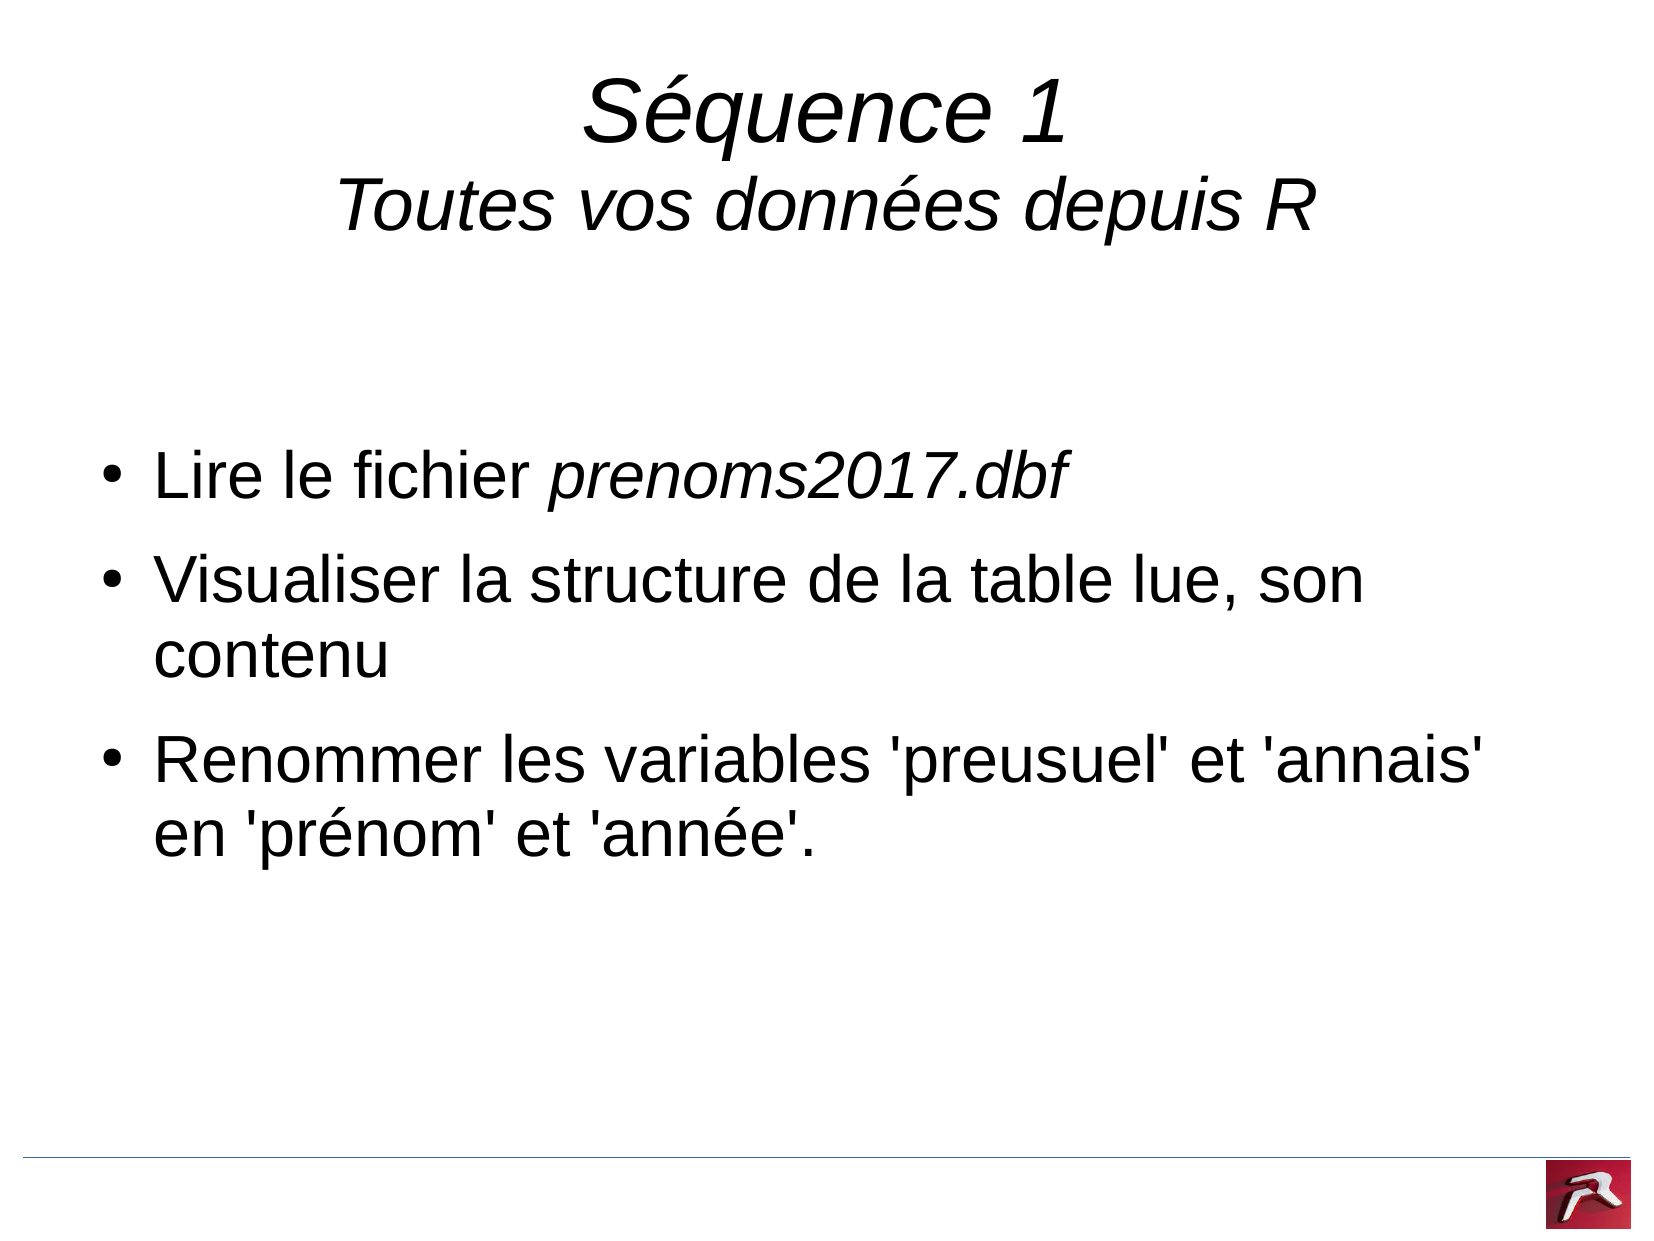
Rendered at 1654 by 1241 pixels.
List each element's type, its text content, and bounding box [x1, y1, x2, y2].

list Lire le fichier prenoms2017.dbf Visualiser la structure de la table lue, son contenu Renommer les variables 'preusuel' et 'annais' en 'prénom' et 'année'. [82, 438, 1571, 1158]
title Séquence 1 Toutes vos données depuis R [82, 49, 1571, 257]
picture [1546, 1160, 1631, 1229]
